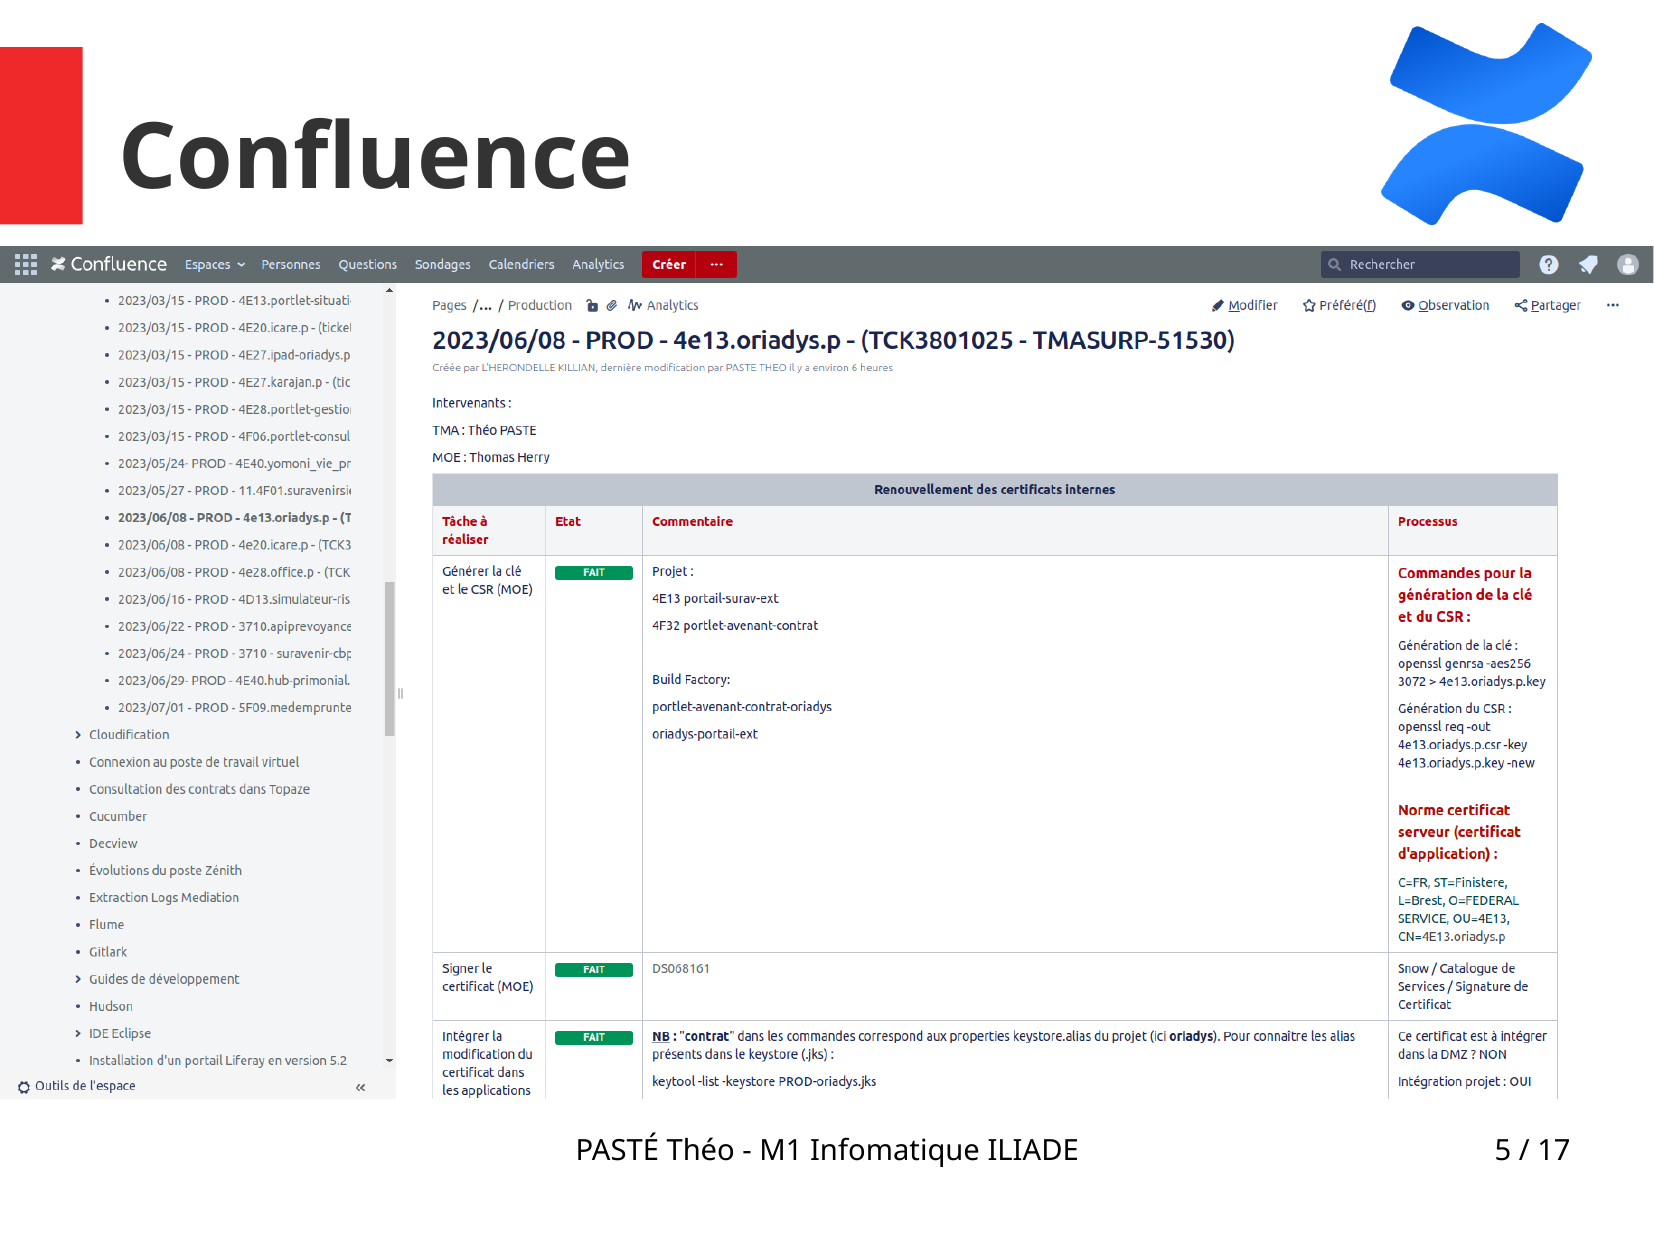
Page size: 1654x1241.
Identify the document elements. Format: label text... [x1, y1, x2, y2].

picture [0, 246, 1654, 1099]
title Confluence [118, 49, 1571, 246]
picture [1381, 23, 1592, 225]
